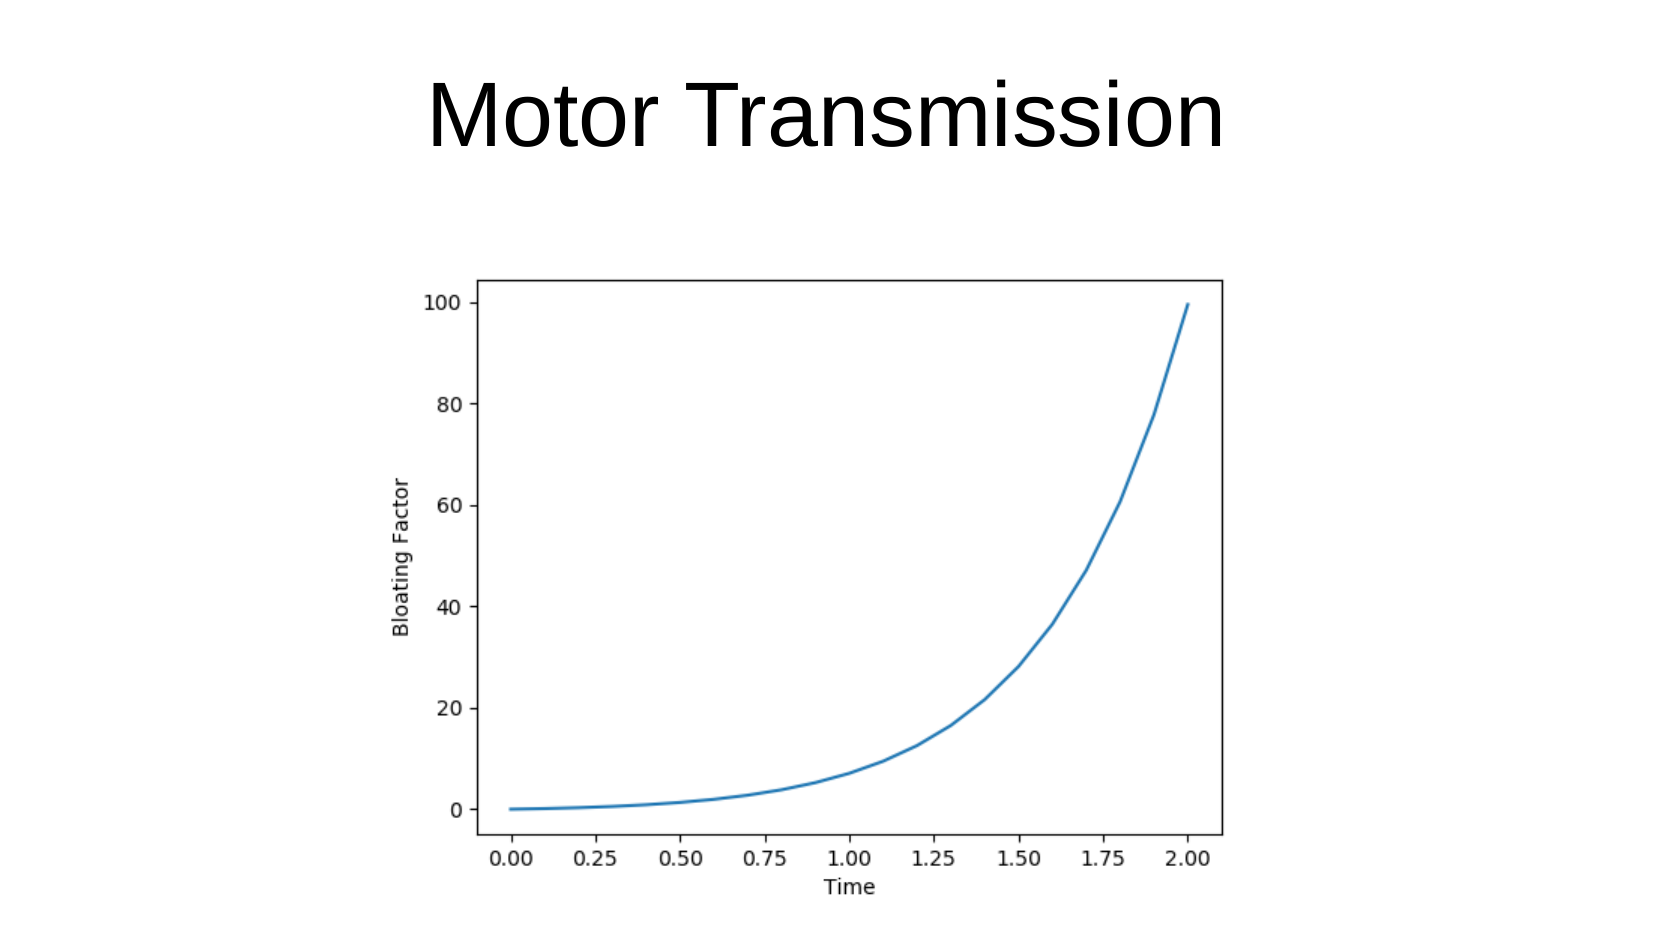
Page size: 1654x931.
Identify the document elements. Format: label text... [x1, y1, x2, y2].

picture [357, 193, 1318, 914]
title Motor Transmission [82, 37, 1571, 193]
